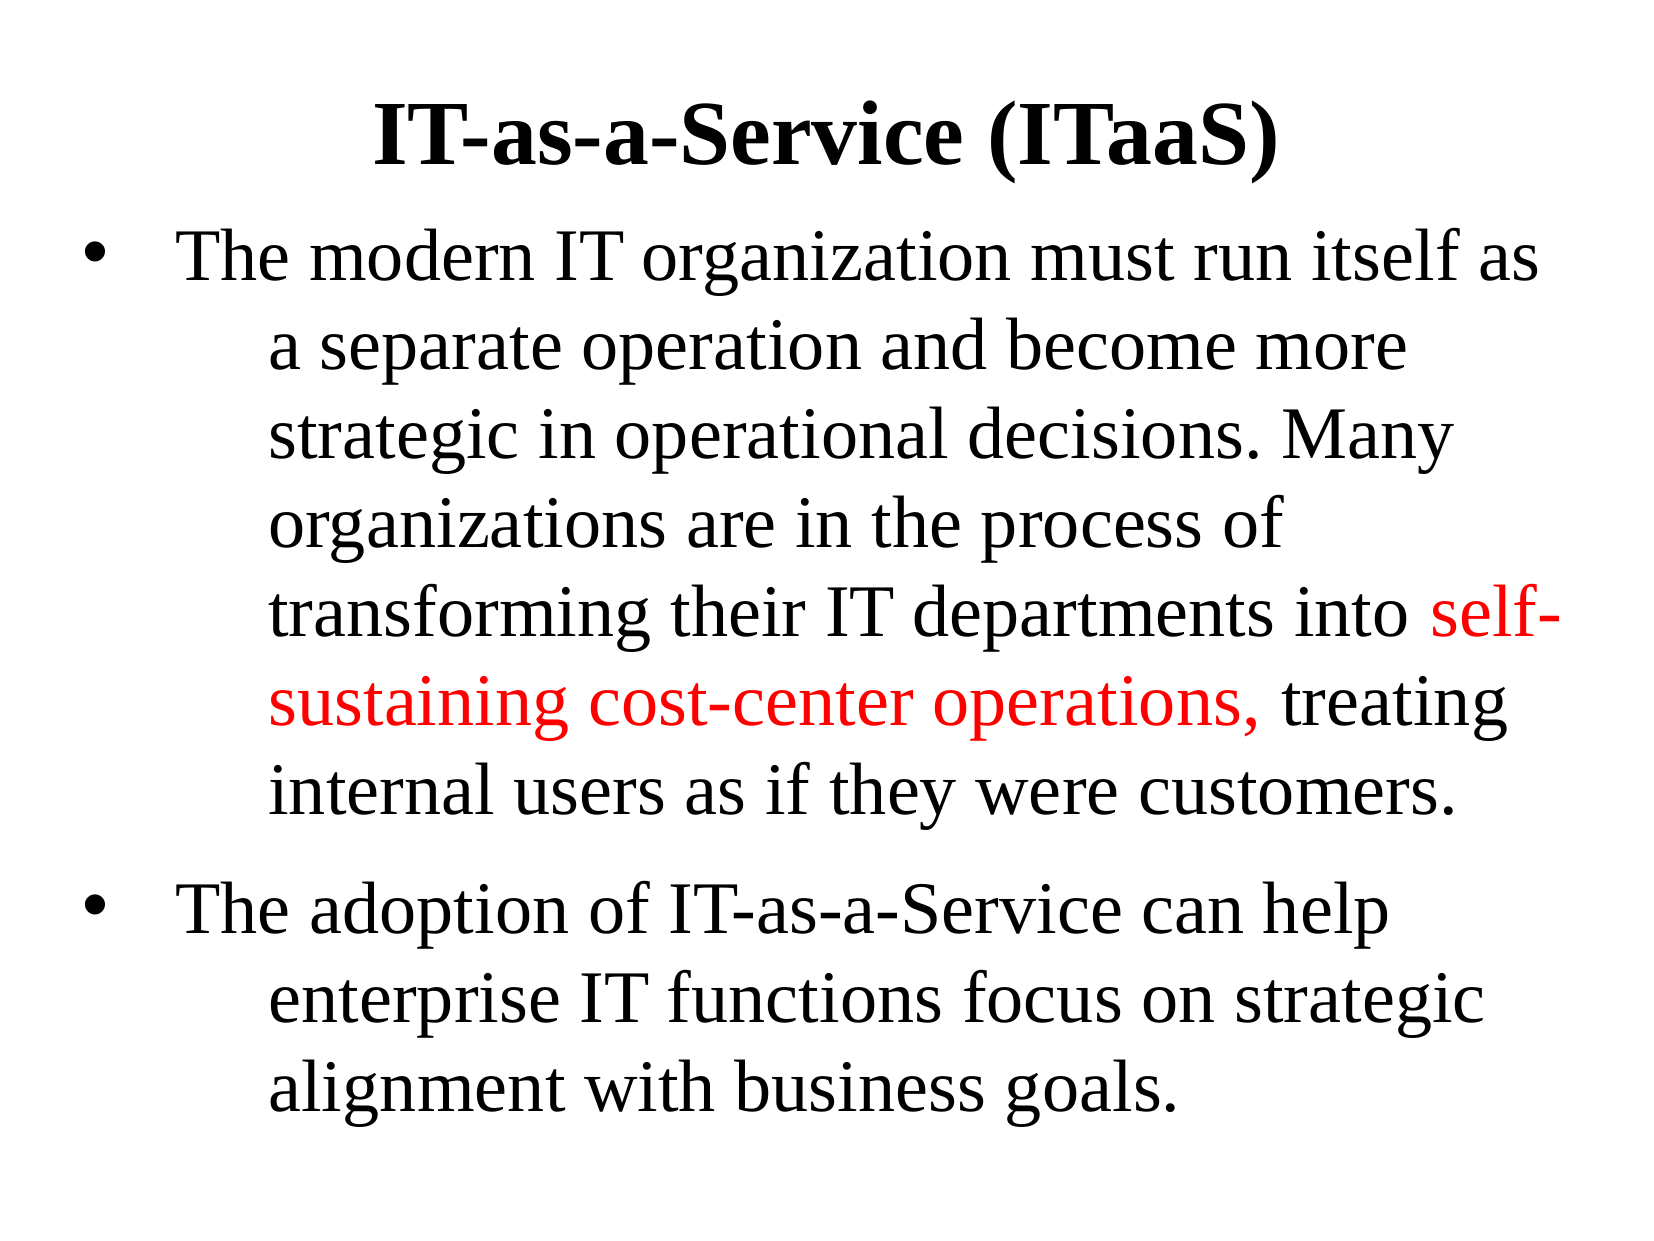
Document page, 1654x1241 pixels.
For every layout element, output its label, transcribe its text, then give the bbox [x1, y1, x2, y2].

list The modern IT organization must run itself as a separate operation and become more strategic in operational decisions. Many organizations are in the process of transforming their IT departments into self-sustaining cost-center operations, treating internal users as if they were customers. The adoption of IT-as-a-Service can help enterprise IT functions focus on strategic alignment with business goals. [82, 206, 1571, 1146]
title IT-as-a-Service (ITaaS) [82, 49, 1571, 206]
